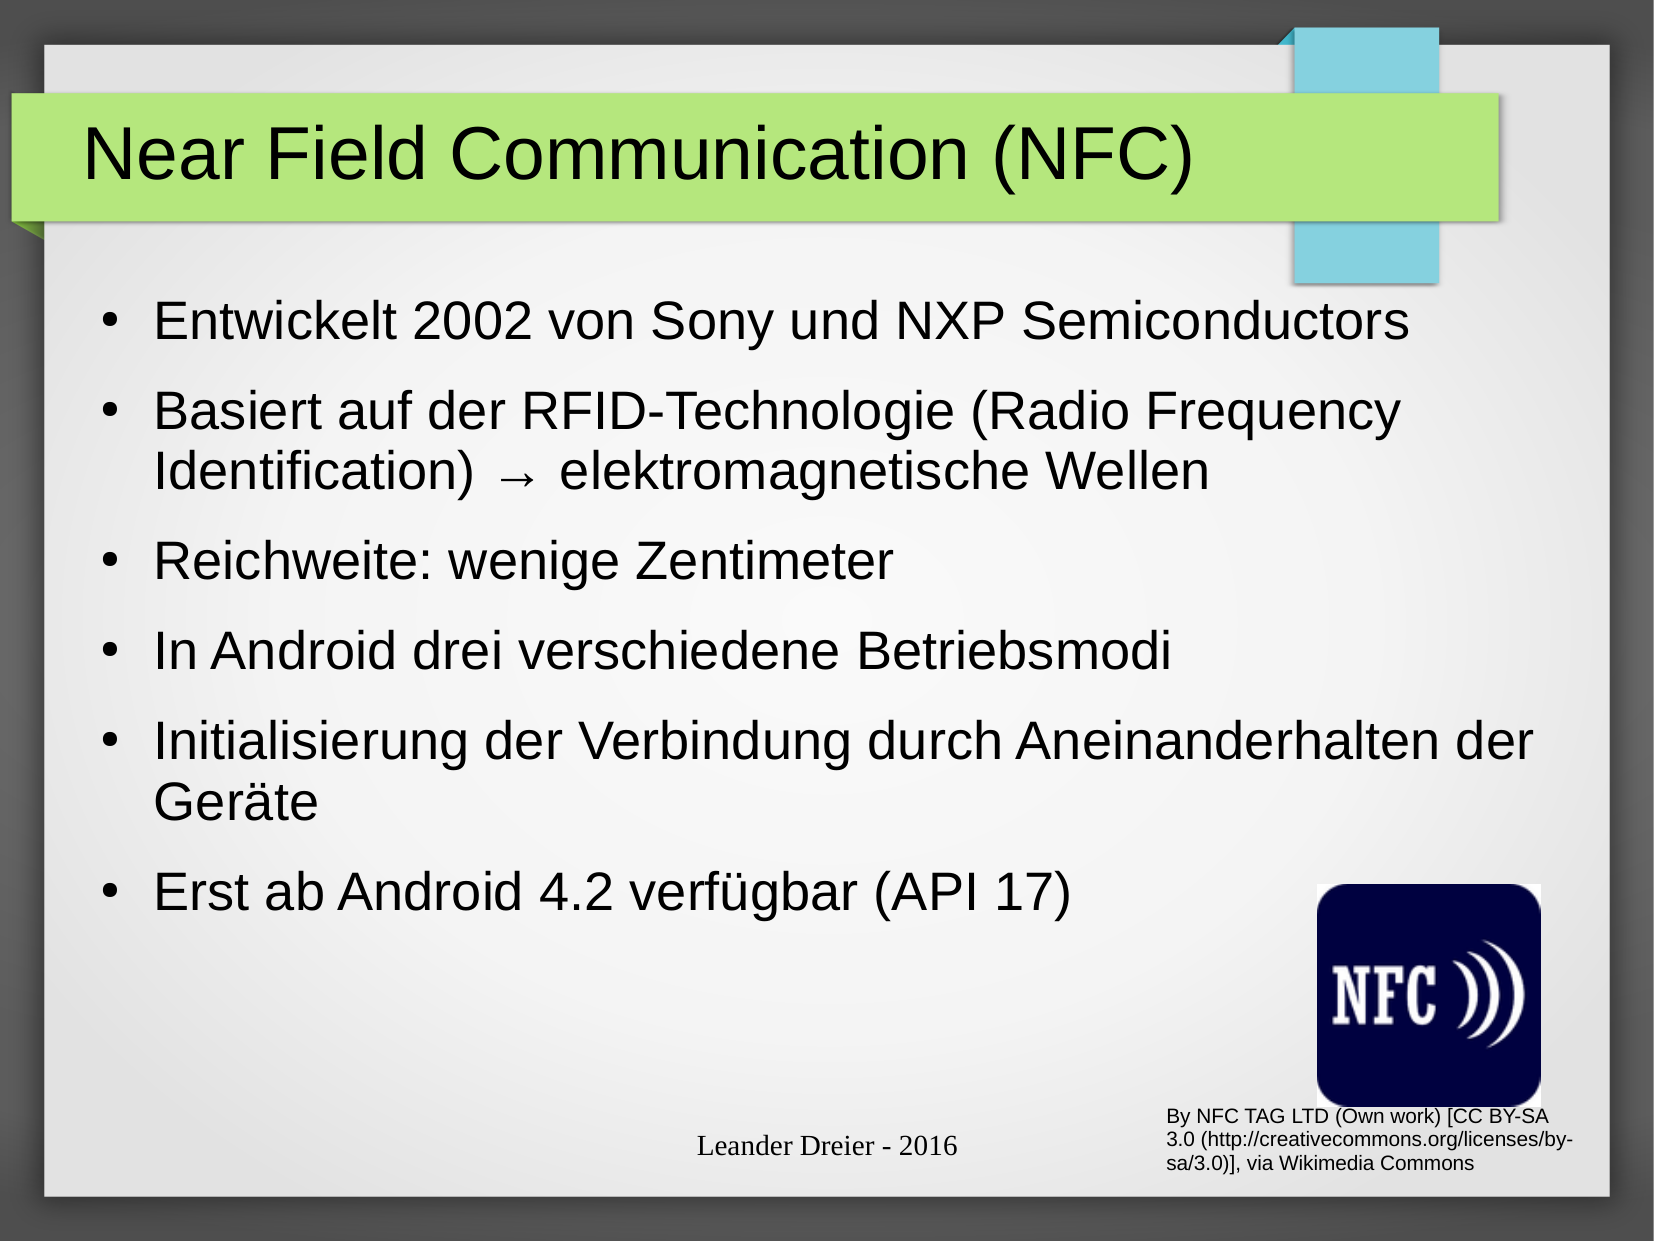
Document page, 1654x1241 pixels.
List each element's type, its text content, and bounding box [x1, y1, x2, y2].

text_box By NFC TAG LTD (Own work) [CC BY-SA 3.0 (http://creativecommons.org/licenses/by-sa/3.0)], via Wikimedia Commons [1151, 1097, 1595, 1182]
picture [0, 0, 1654, 1241]
title Near Field Communication (NFC) [82, 94, 1264, 213]
list Entwickelt 2002 von Sony und NXP Semiconductors Basiert auf der RFID-Technologie (Radio Frequency Identification) → elektromagnetische Wellen Reichweite: wenige Zentimeter In Android drei verschiedene Betriebsmodi Initialisierung der Verbindung durch Aneinanderhalten der Geräte Erst ab Android 4.2 verfügbar (API 17) [82, 290, 1571, 1010]
